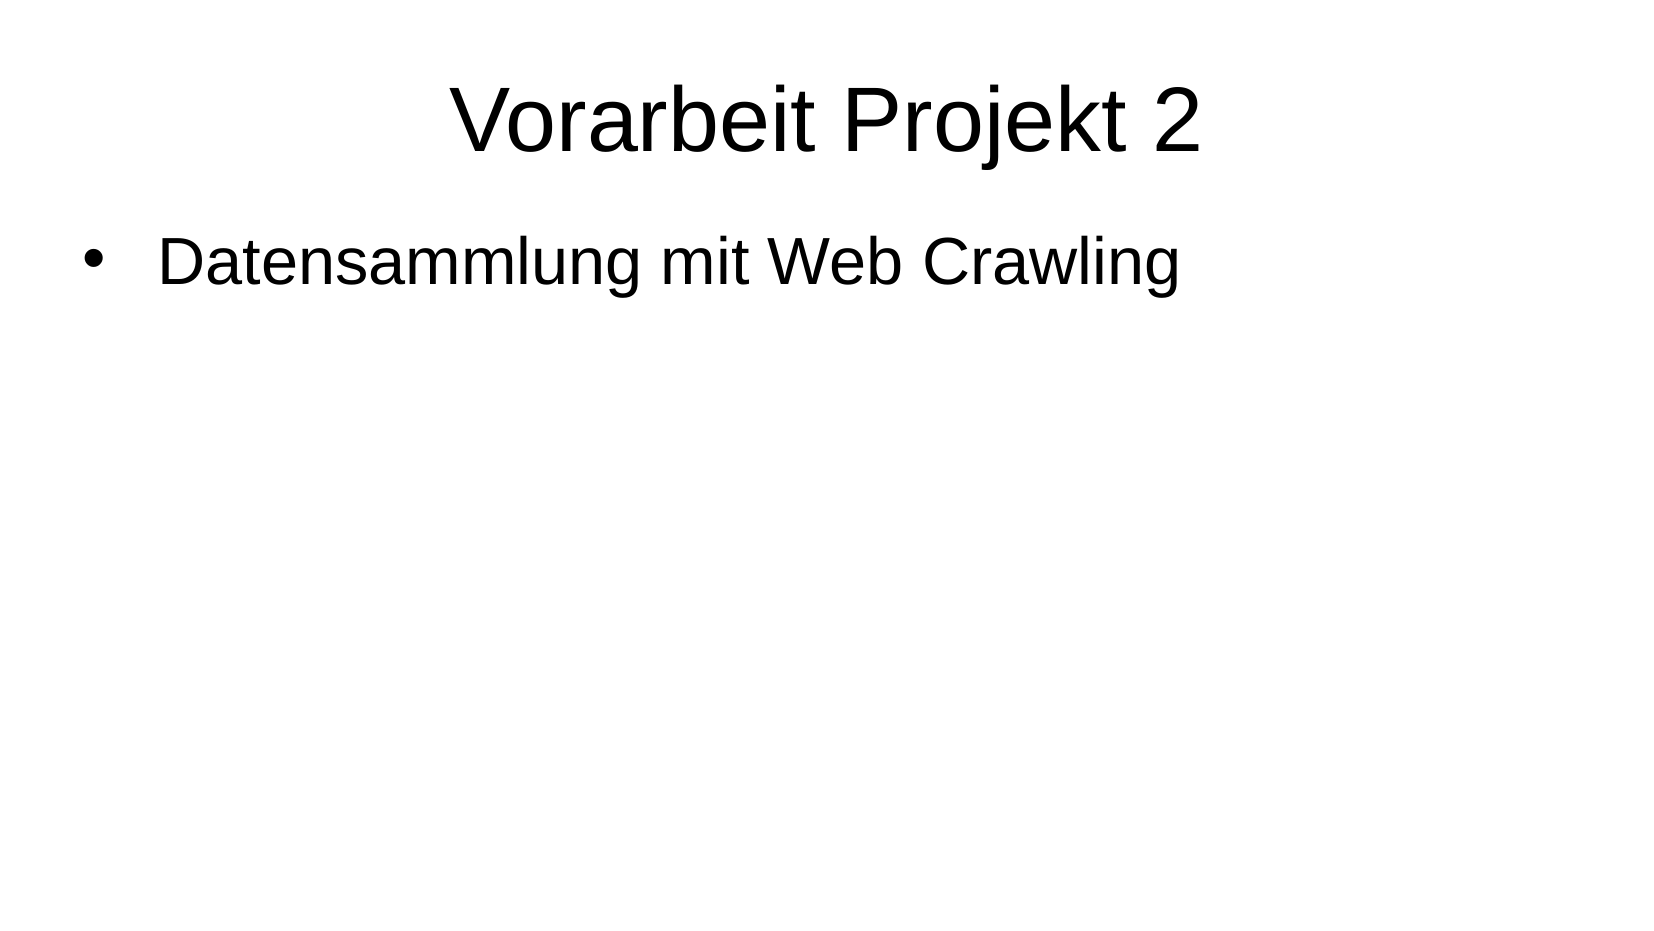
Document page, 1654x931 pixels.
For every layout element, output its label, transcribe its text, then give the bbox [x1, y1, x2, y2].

title Vorarbeit Projekt 2 [82, 37, 1571, 193]
list Datensammlung mit Web Crawling [82, 217, 1571, 758]
